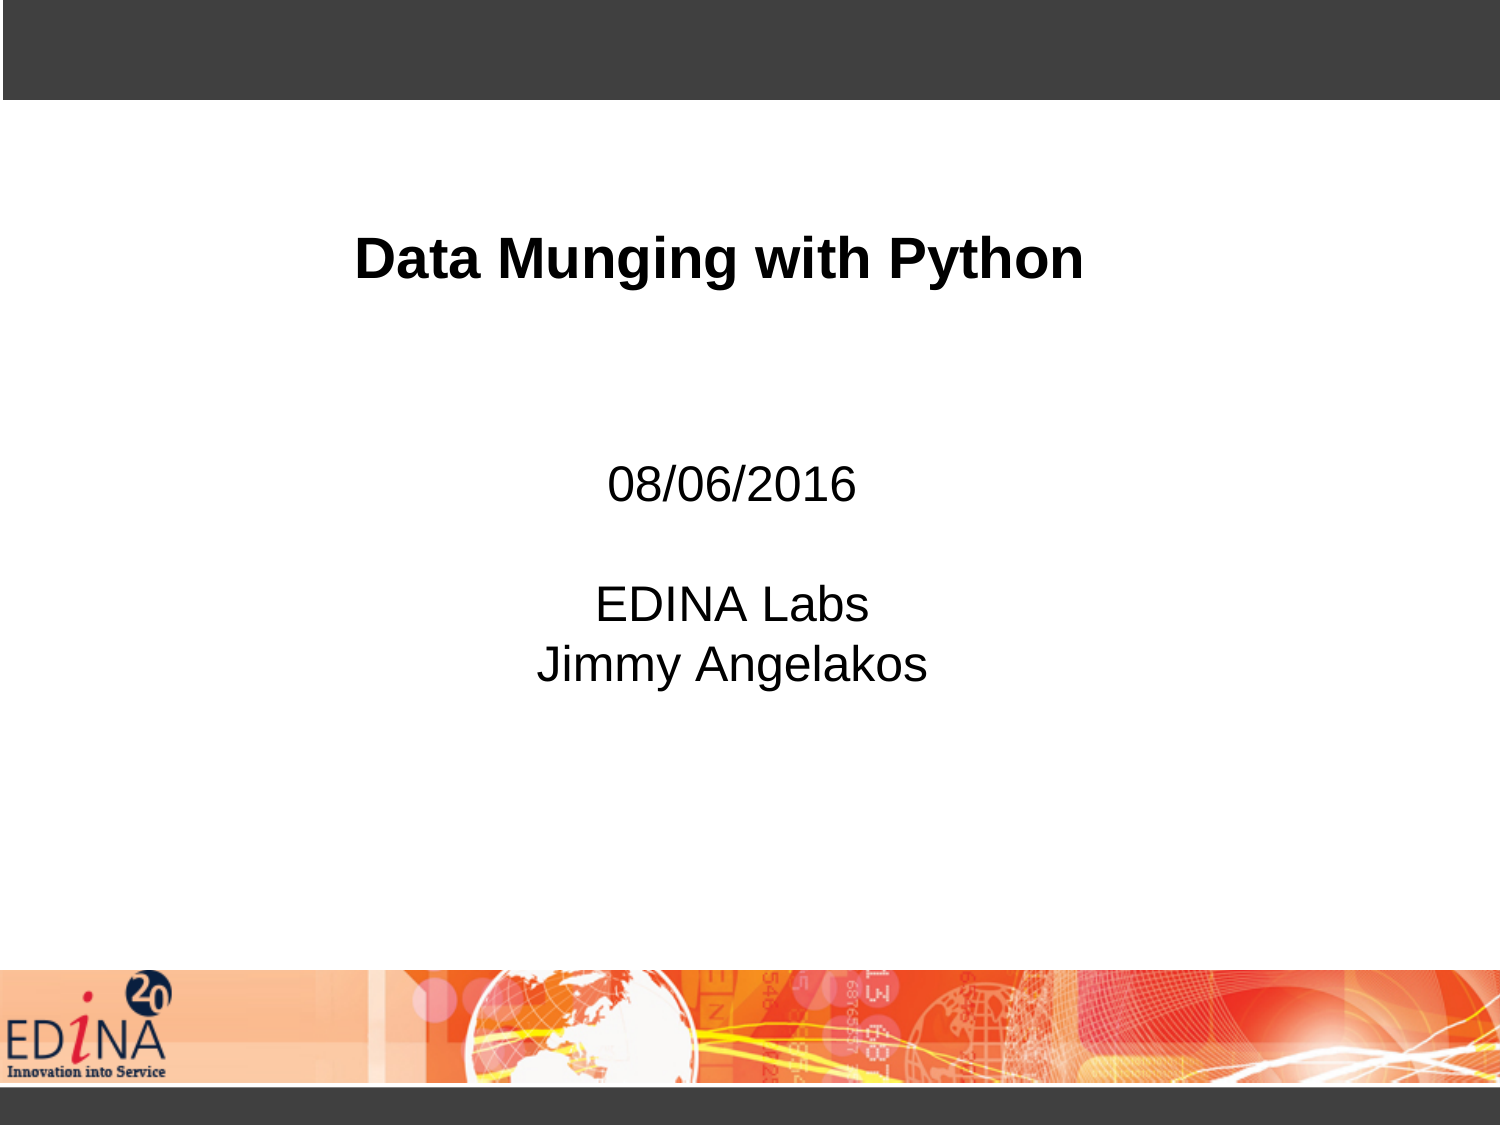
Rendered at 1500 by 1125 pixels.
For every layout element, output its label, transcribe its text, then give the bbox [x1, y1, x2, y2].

text_box Data Munging with Python [301, 148, 1140, 362]
text_box 08/06/2016 EDINA Labs Jimmy Angelakos [253, 444, 1211, 760]
picture [0, 970, 1500, 1083]
